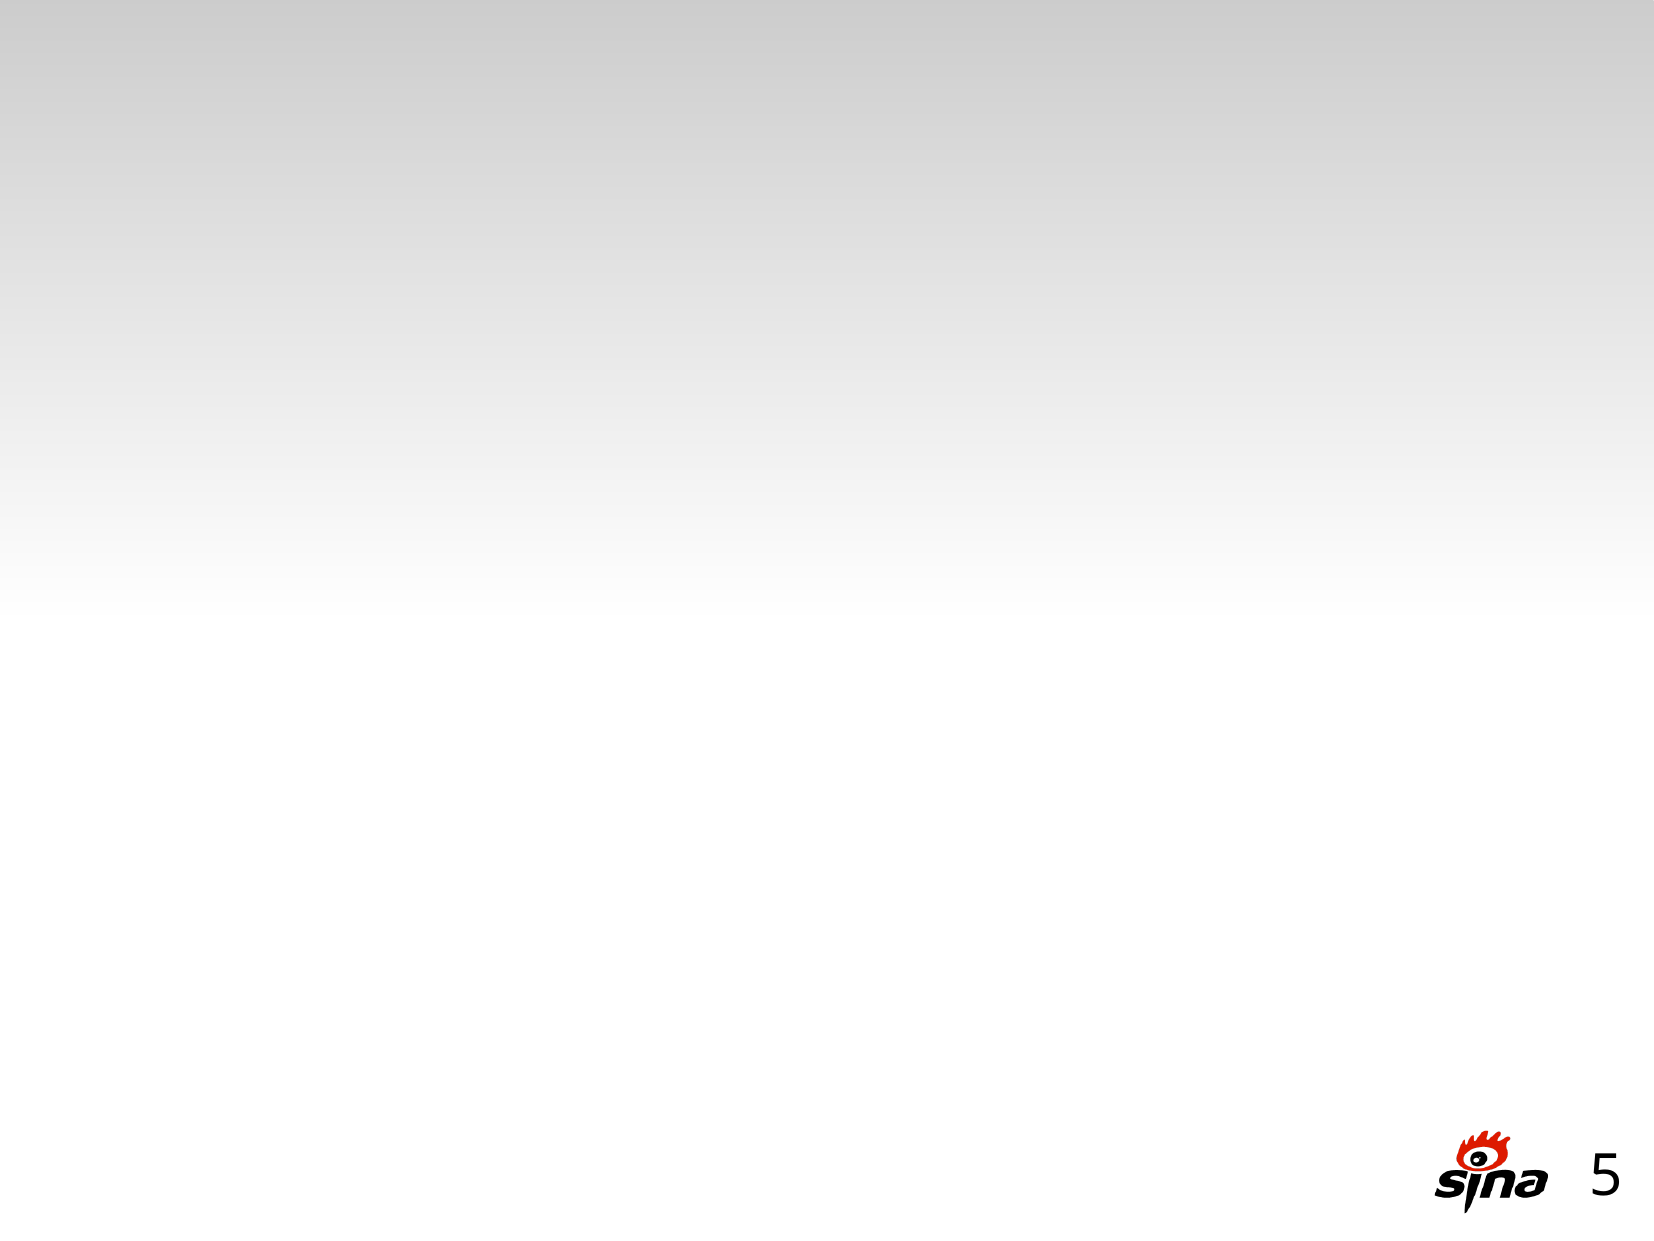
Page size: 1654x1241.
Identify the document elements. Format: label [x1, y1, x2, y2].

picture [1406, 1087, 1576, 1241]
